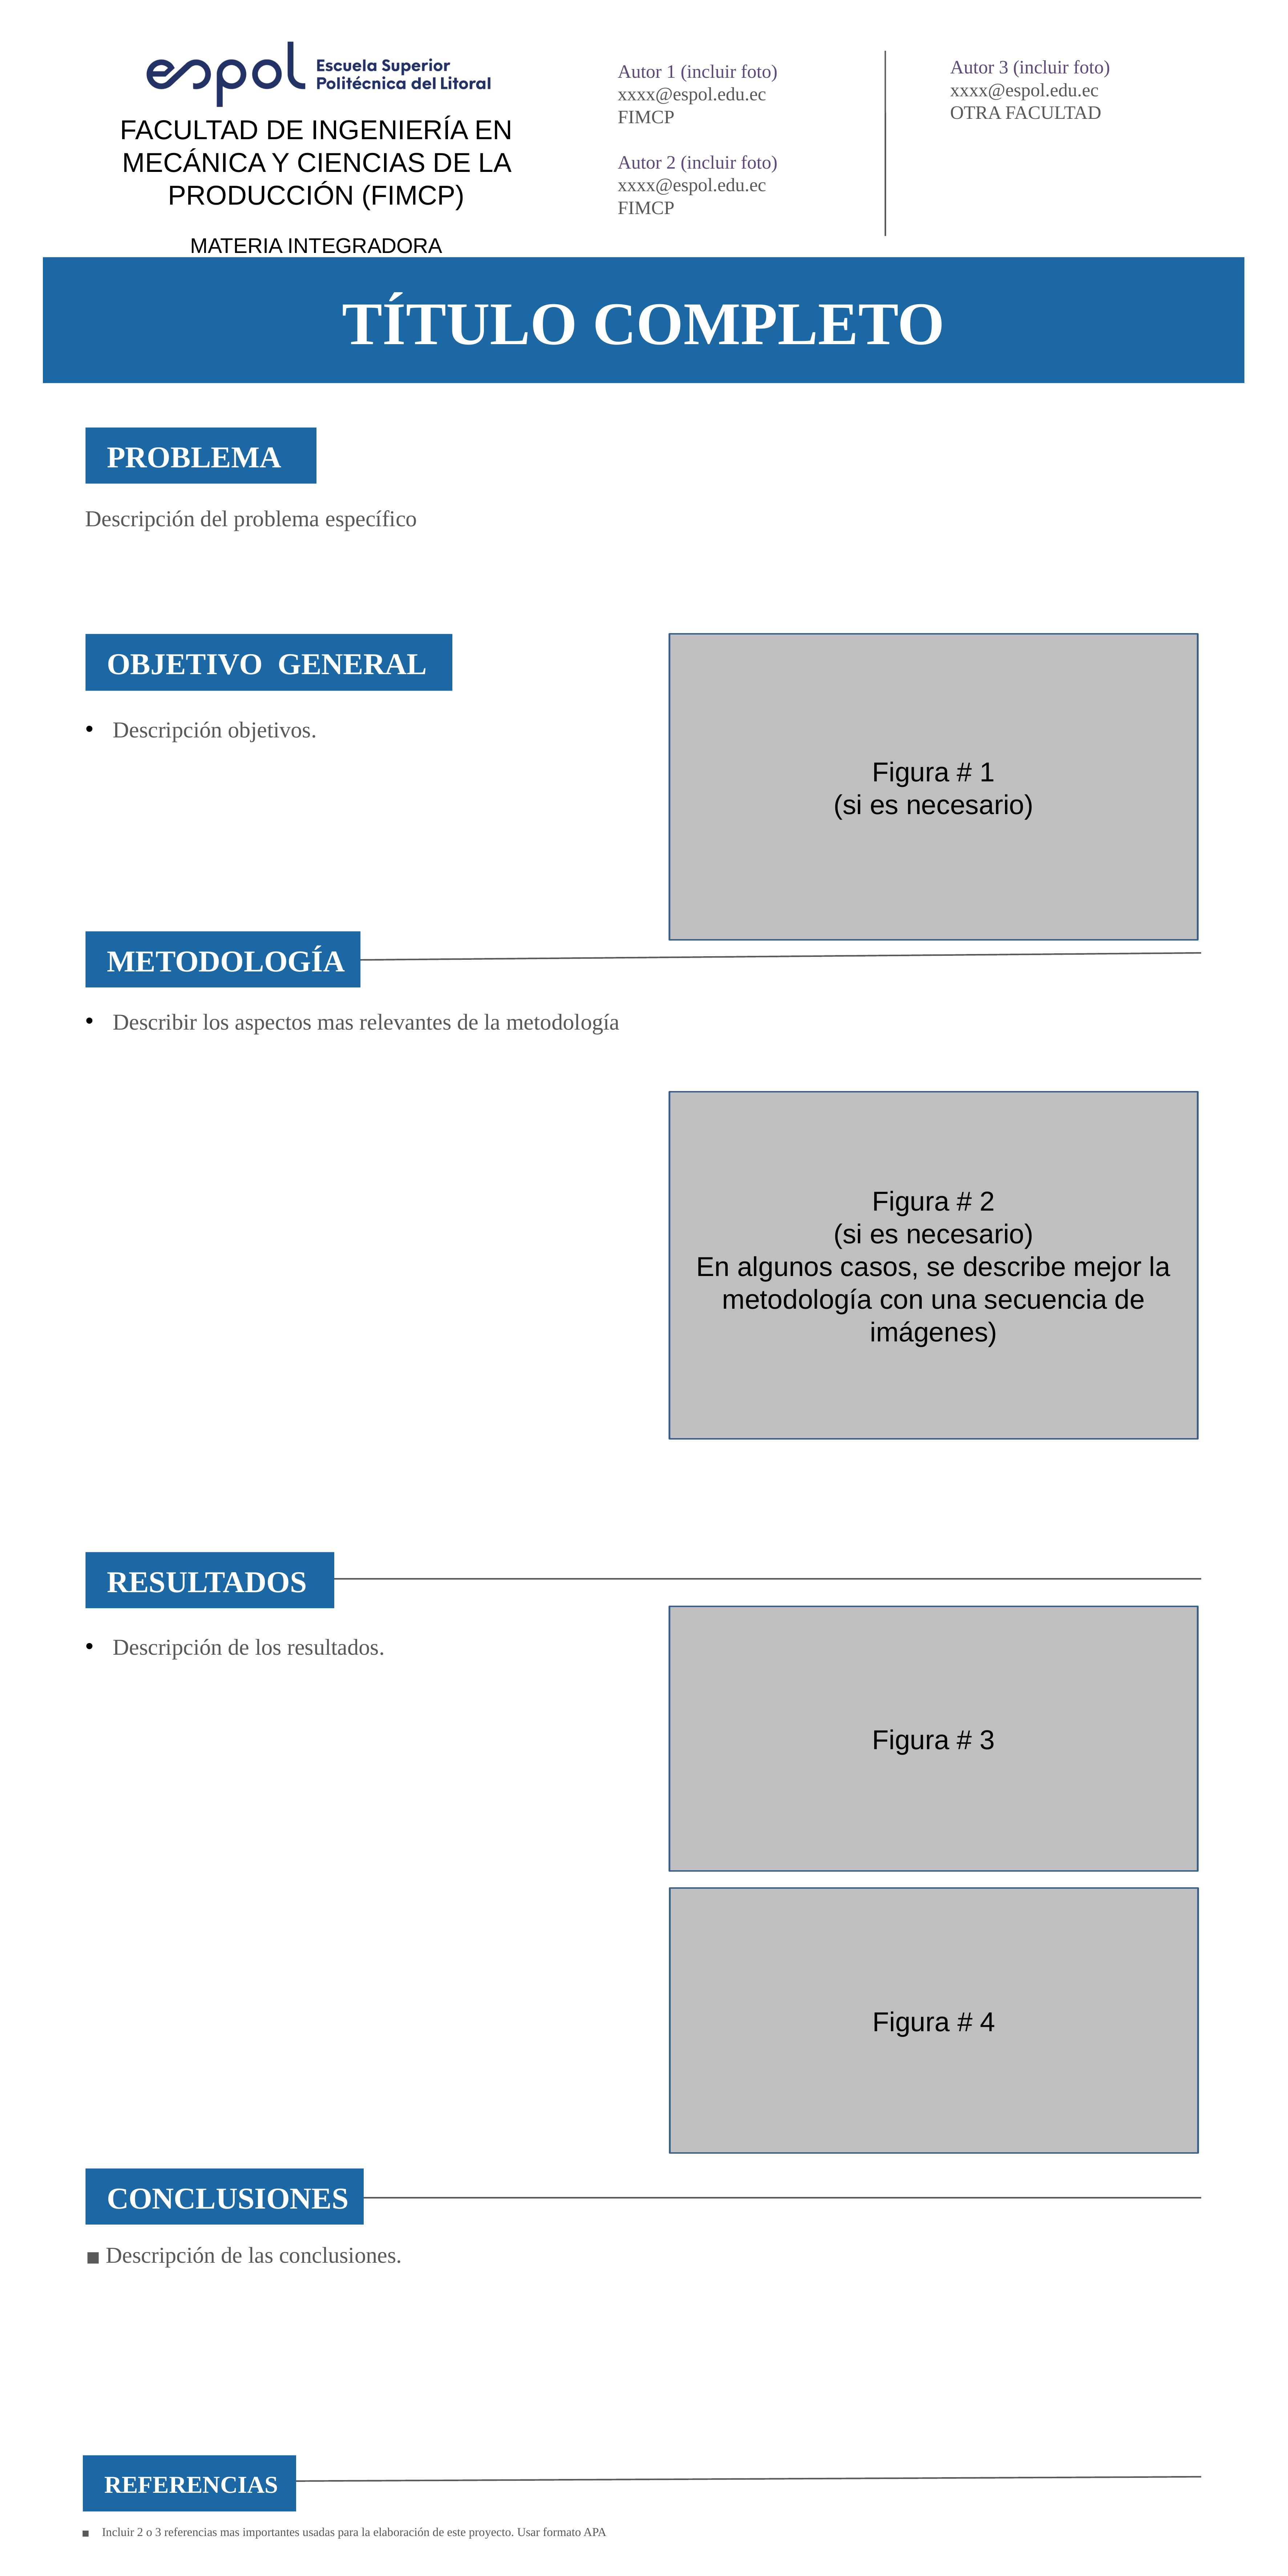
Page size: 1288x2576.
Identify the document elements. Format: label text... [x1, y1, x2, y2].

text_box METODOLOGÍA [85, 931, 361, 987]
text_box Figura # 2 (si es necesario) En algunos casos, se describe mejor la metodología con una secuencia de imágenes) [669, 1092, 1198, 1439]
text_box PROBLEMA [85, 427, 316, 484]
text_box Descripción del problema específico [85, 504, 1210, 531]
text_box Descripción de los resultados. [85, 1632, 665, 1660]
text_box CONCLUSIONES [85, 2168, 364, 2225]
text_box Descripción de las conclusiones. [85, 2240, 665, 2267]
text_box OBJETIVO GENERAL [85, 634, 452, 691]
text_box Describir los aspectos mas relevantes de la metodología [85, 1007, 665, 1034]
text_box RESULTADOS [85, 1552, 334, 1609]
text_box FACULTAD DE INGENIERÍA EN MECÁNICA Y CIENCIAS DE LA PRODUCCIÓN (FIMCP) MATERIA INTEGRADORA [63, 109, 570, 282]
text_box Figura # 1 (si es necesario) [669, 634, 1198, 940]
text_box TÍTULO COMPLETO [43, 257, 1244, 383]
text_box Figura # 3 [669, 1606, 1198, 1871]
text_box Figura # 4 [670, 1888, 1198, 2153]
text_box REFERENCIAS [83, 2455, 296, 2512]
picture [135, 34, 498, 109]
text_box Descripción objetivos. [85, 715, 665, 742]
text_box Autor 1 (incluir foto) xxxx@espol.edu.ec FIMCP Autor 2 (incluir foto) xxxx@espol.edu.ec FIMCP [618, 59, 849, 218]
text_box Autor 3 (incluir foto) xxxx@espol.edu.ec OTRA FACULTAD [950, 55, 1181, 214]
text_box Incluir 2 o 3 referencias mas importantes usadas para la elaboración de este proyecto. Usar formato APA [81, 2524, 1082, 2553]
